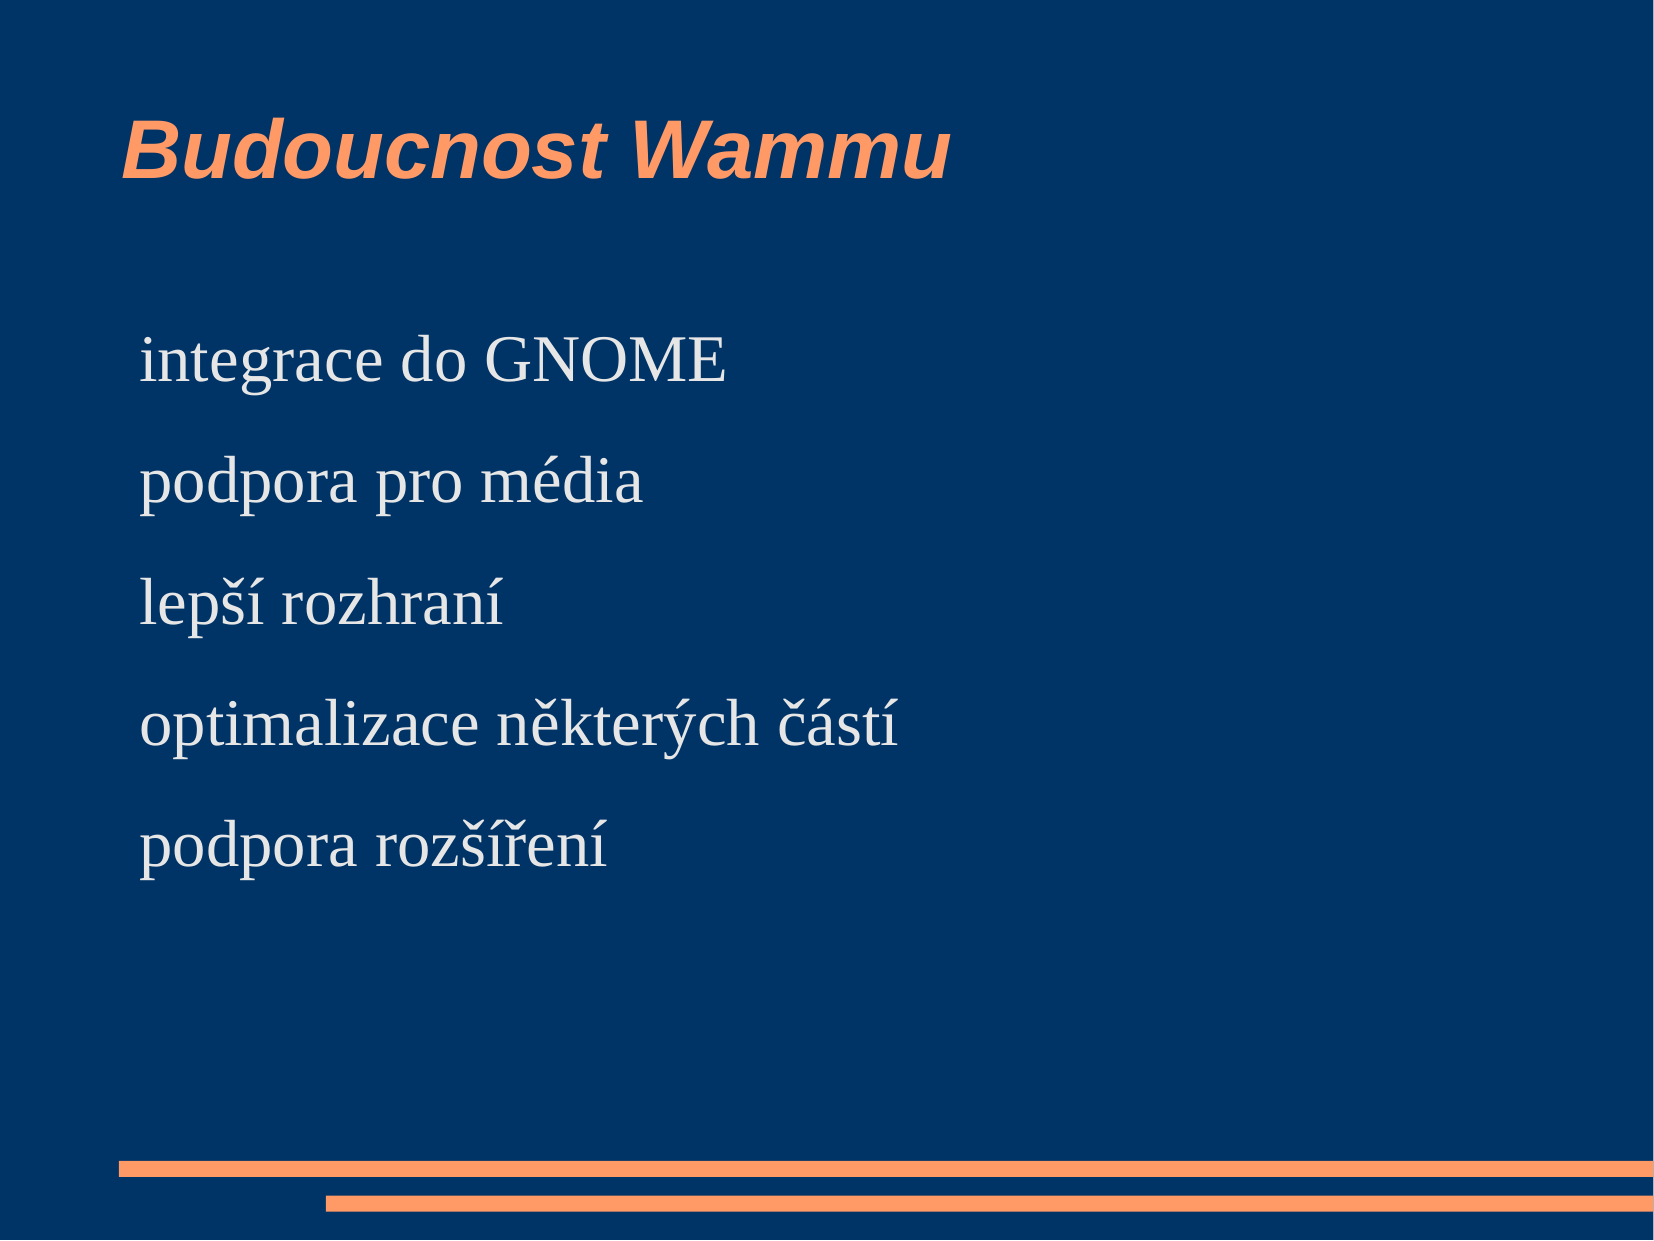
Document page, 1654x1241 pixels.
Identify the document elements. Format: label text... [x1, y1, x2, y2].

list integrace do GNOME podpora pro média lepší rozhraní optimalizace některých částí podpora rozšíření [121, 322, 1561, 1133]
title Budoucnost Wammu [121, 46, 1534, 254]
